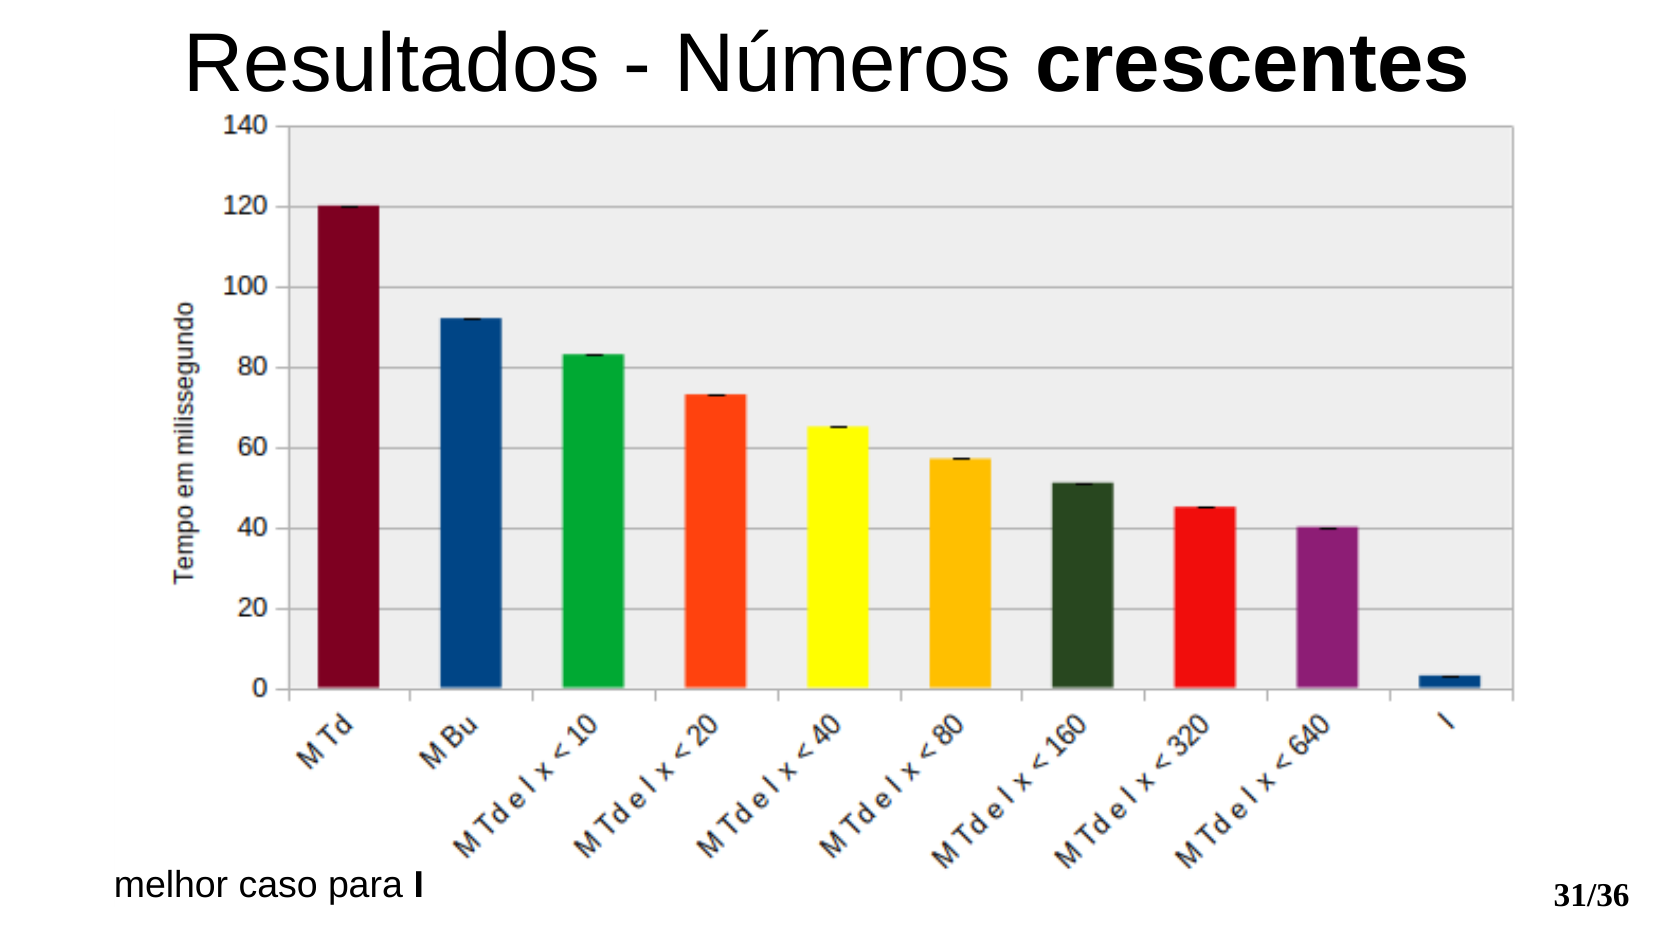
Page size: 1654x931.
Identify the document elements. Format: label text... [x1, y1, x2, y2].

title Resultados - Números crescentes [82, 16, 1571, 110]
text_box melhor caso para I [88, 856, 439, 914]
picture [113, 109, 1540, 907]
